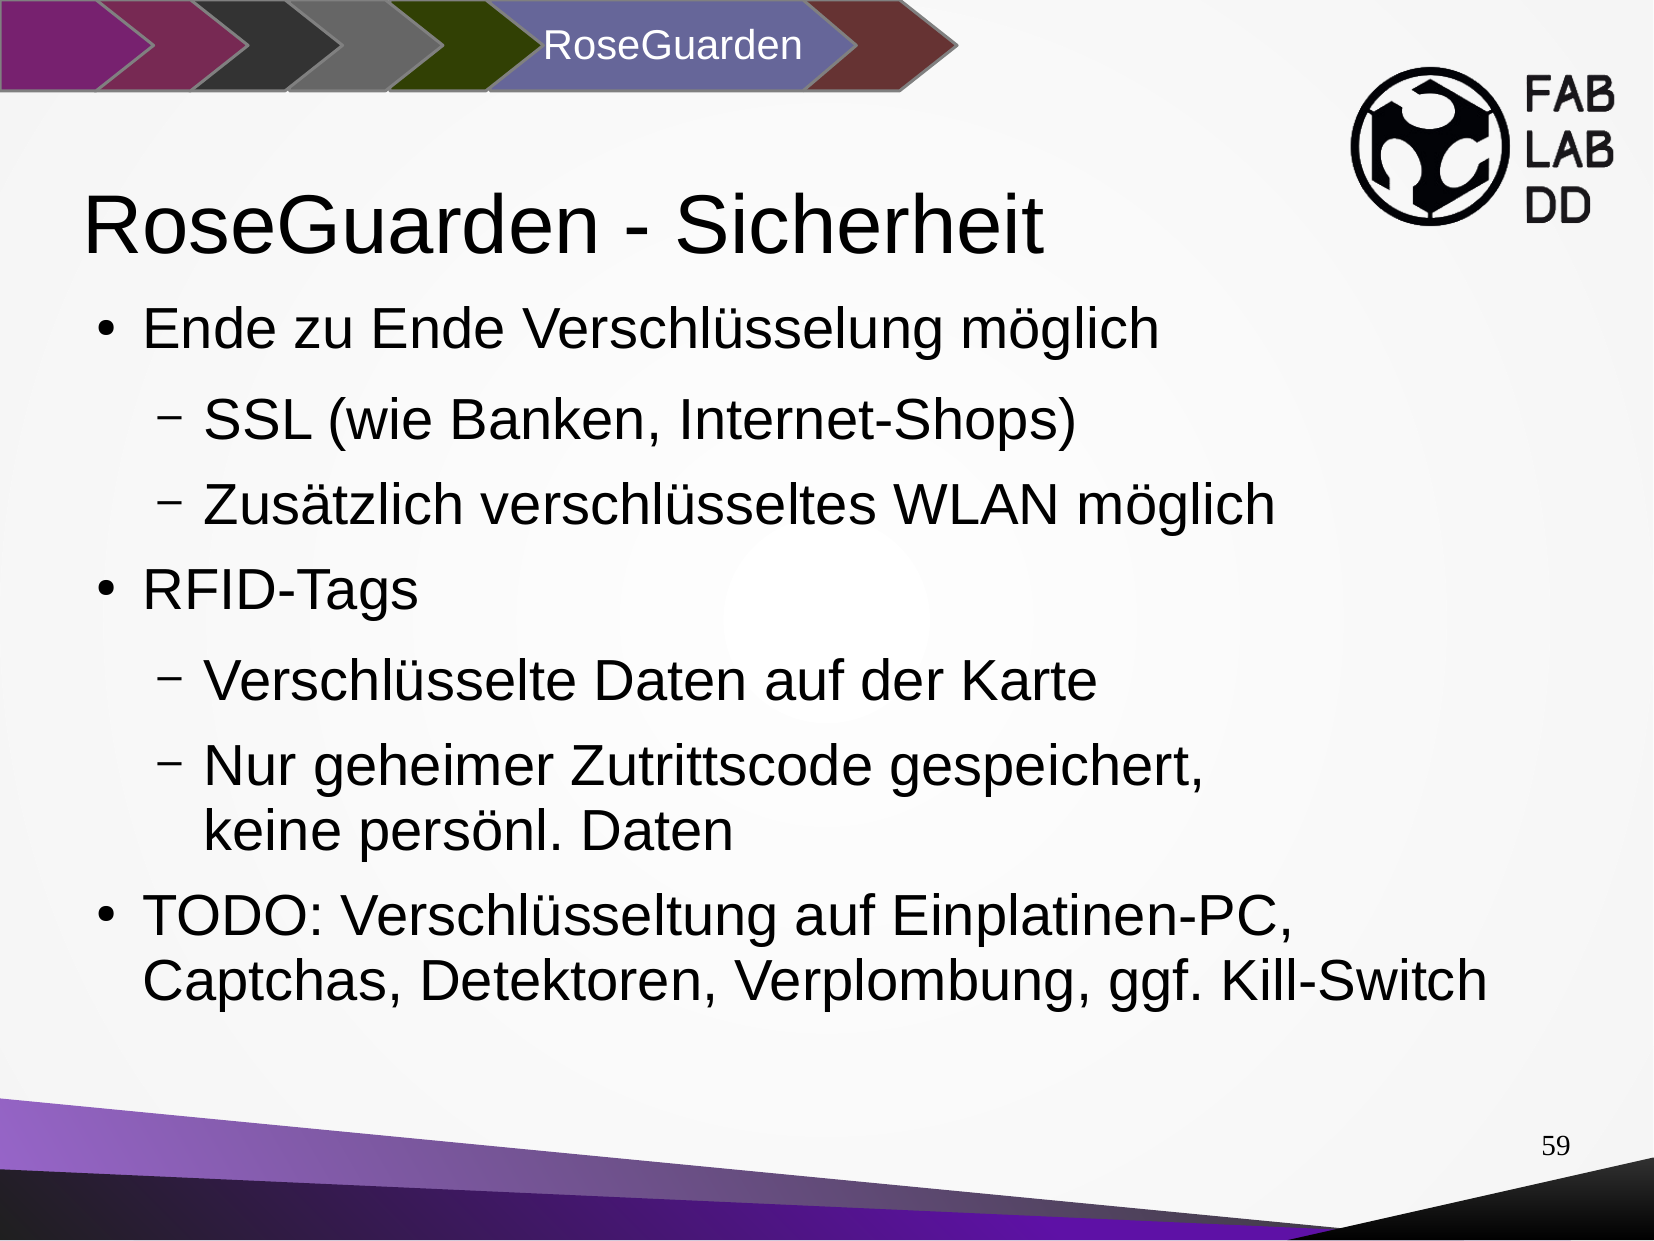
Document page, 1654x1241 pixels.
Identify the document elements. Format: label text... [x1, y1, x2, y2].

list Ende zu Ende Verschlüsselung möglich SSL (wie Banken, Internet-Shops) Zusätzlich verschlüsseltes WLAN möglich RFID-Tags Verschlüsselte Daten auf der Karte Nur geheimer Zutrittscode gespeichert, keine persönl. Daten TODO: Verschlüsseltung auf Einplatinen-PC, Captchas, Detektoren, Verplombung, ggf. Kill-Switch [80, 296, 1571, 1016]
picture [1324, 36, 1642, 257]
title RoseGuarden - Sicherheit [82, 165, 1300, 284]
text_box RoseGuarden [490, 0, 857, 91]
text_box [804, 0, 958, 91]
text_box [0, 0, 544, 91]
